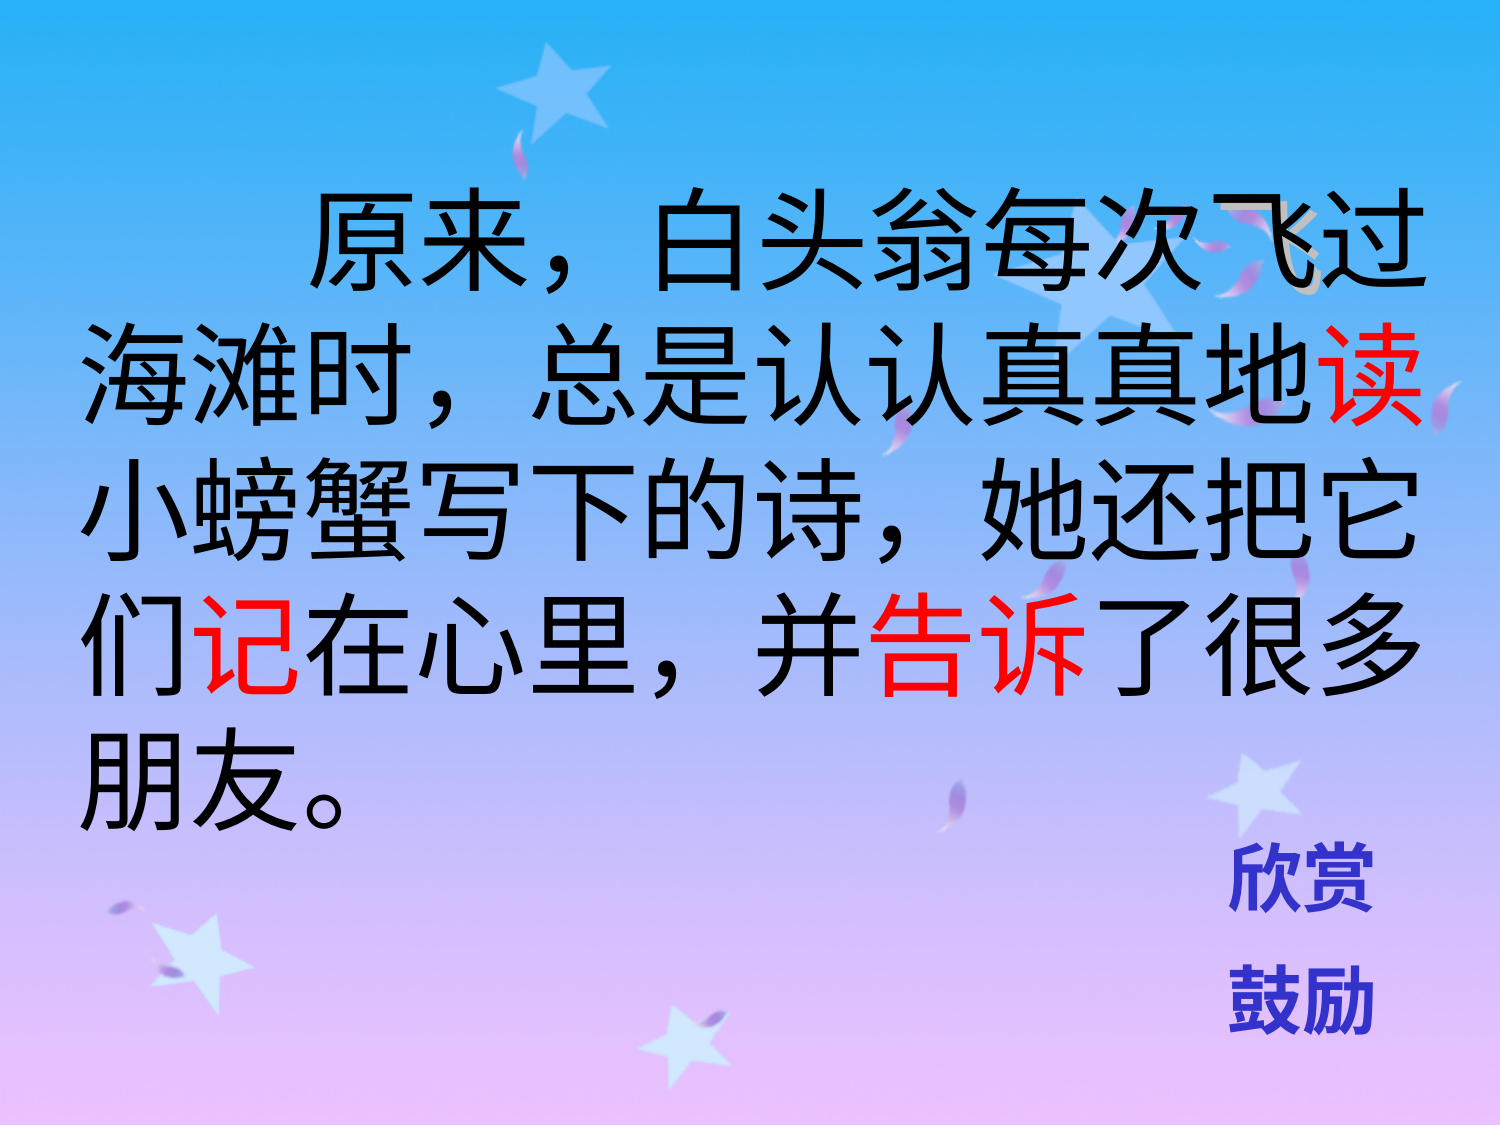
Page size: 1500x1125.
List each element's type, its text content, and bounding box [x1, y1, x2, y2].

text_box 原来，白头翁每次飞过海滩时，总是认认真真地读小螃蟹写下的诗，她还把它们记在心里，并告诉了很多朋友。 [62, 162, 1500, 853]
text_box 欣赏 鼓励 [1212, 837, 1500, 1051]
